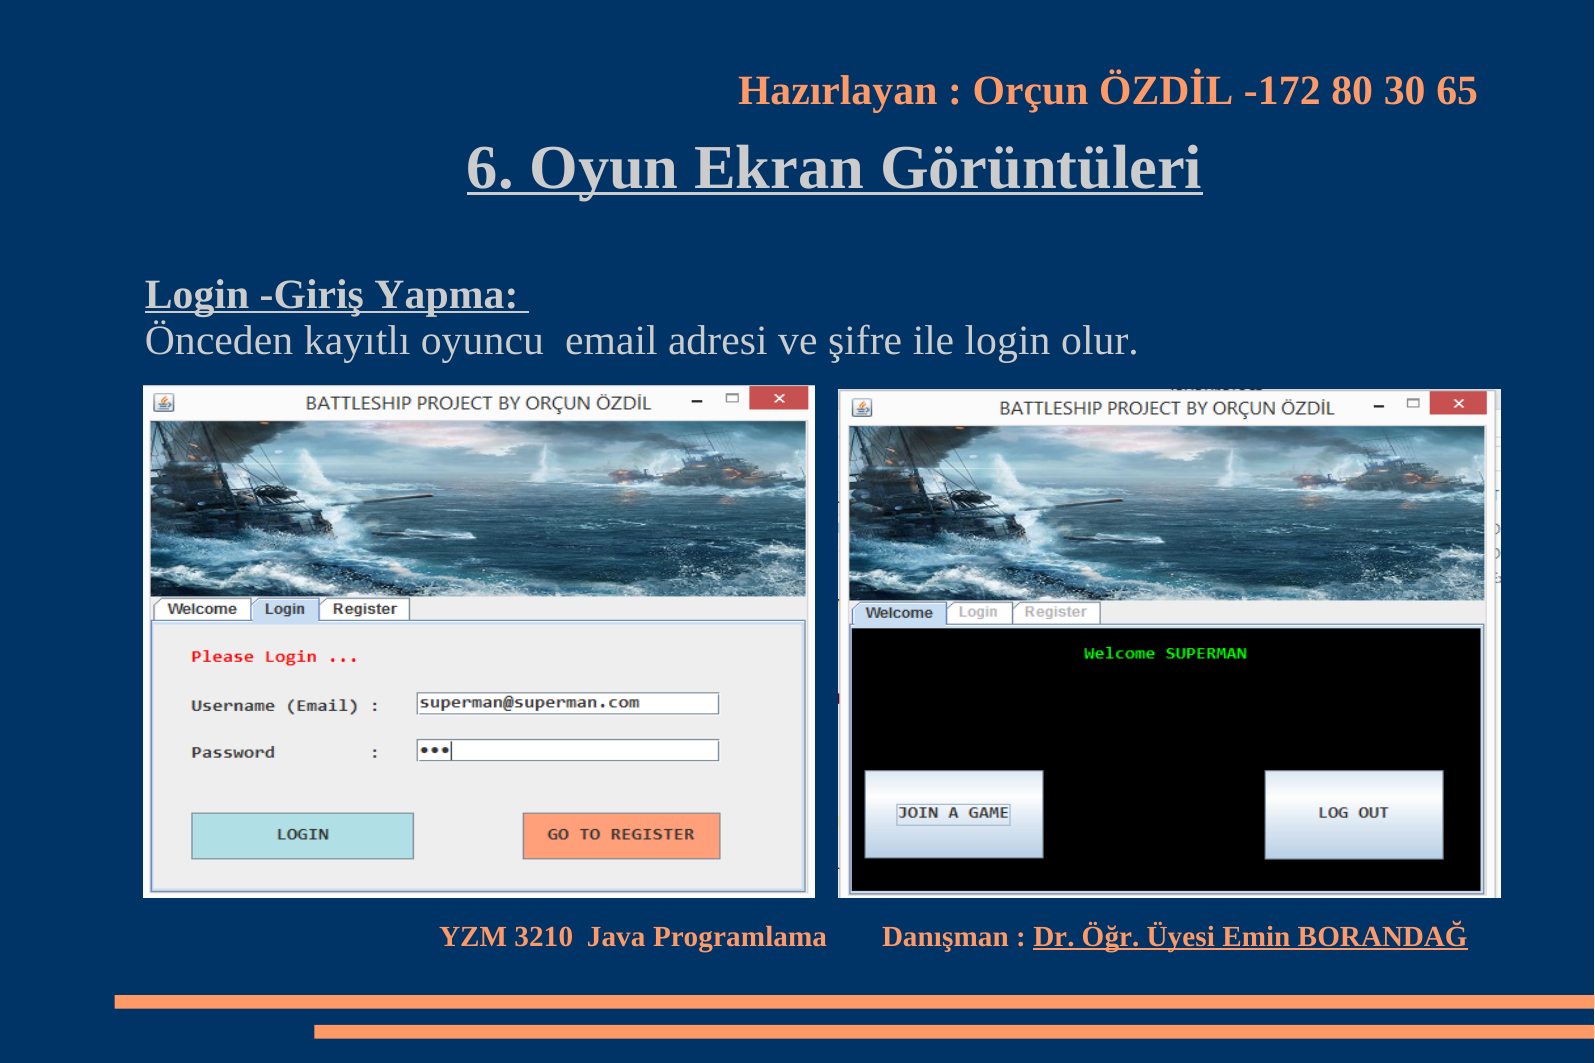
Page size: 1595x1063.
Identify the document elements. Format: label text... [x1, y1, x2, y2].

subtitle 6. Oyun Ekran Görüntüleri Login -Giriş Yapma: Önceden kayıtlı oyuncu email adresi ve şifre ile login olur. [129, 129, 1518, 436]
title YZM 3210 Java Programlama Danışman : Dr. Öğr. Üyesi Emin BORANDAĞ [106, 885, 1468, 988]
picture [838, 389, 1501, 898]
title Hazırlayan : Orçun ÖZDİL -172 80 30 65 [117, 39, 1479, 142]
picture [143, 385, 815, 898]
